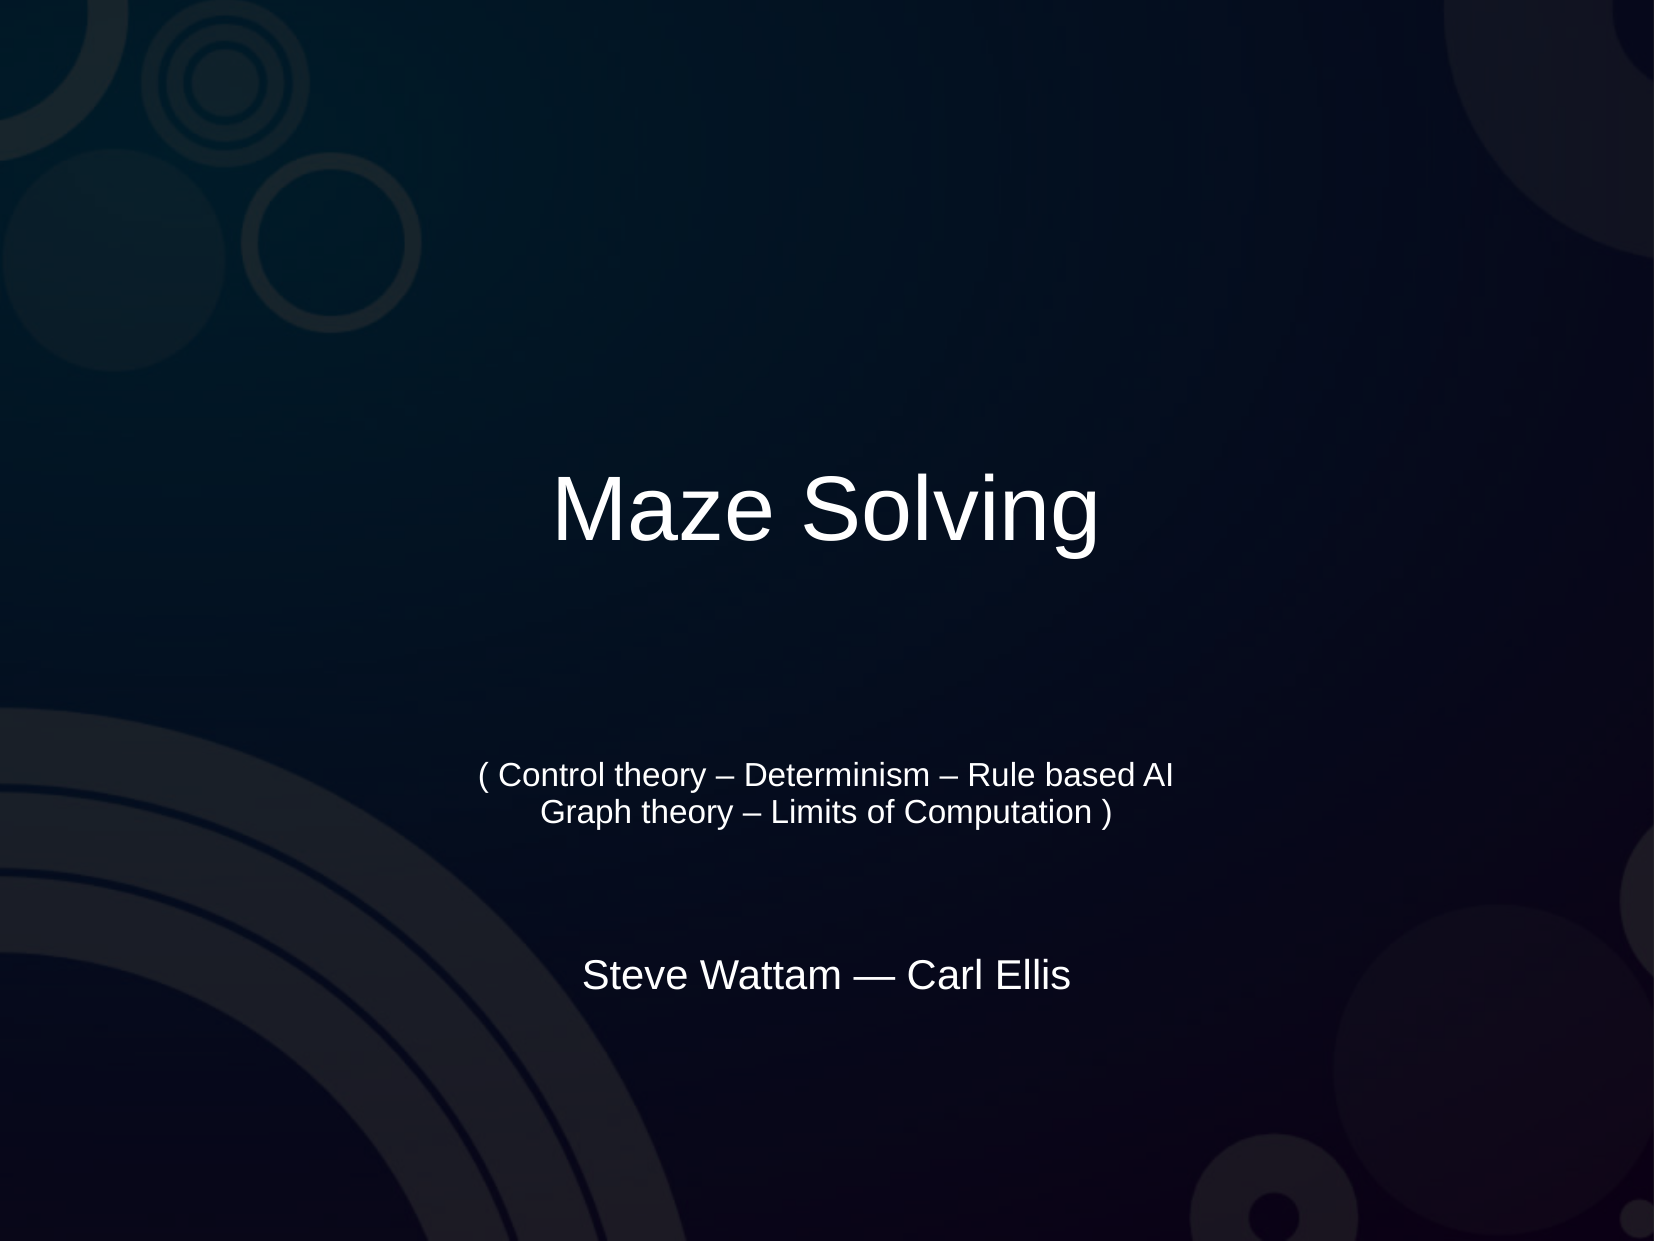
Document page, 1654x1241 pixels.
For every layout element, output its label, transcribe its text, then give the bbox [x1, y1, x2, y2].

picture [0, 0, 1654, 1241]
subtitle Maze Solving ( Control theory – Determinism – Rule based AI Graph theory – Limits of Computation ) Steve Wattam ― Carl Ellis [82, 354, 1571, 1102]
